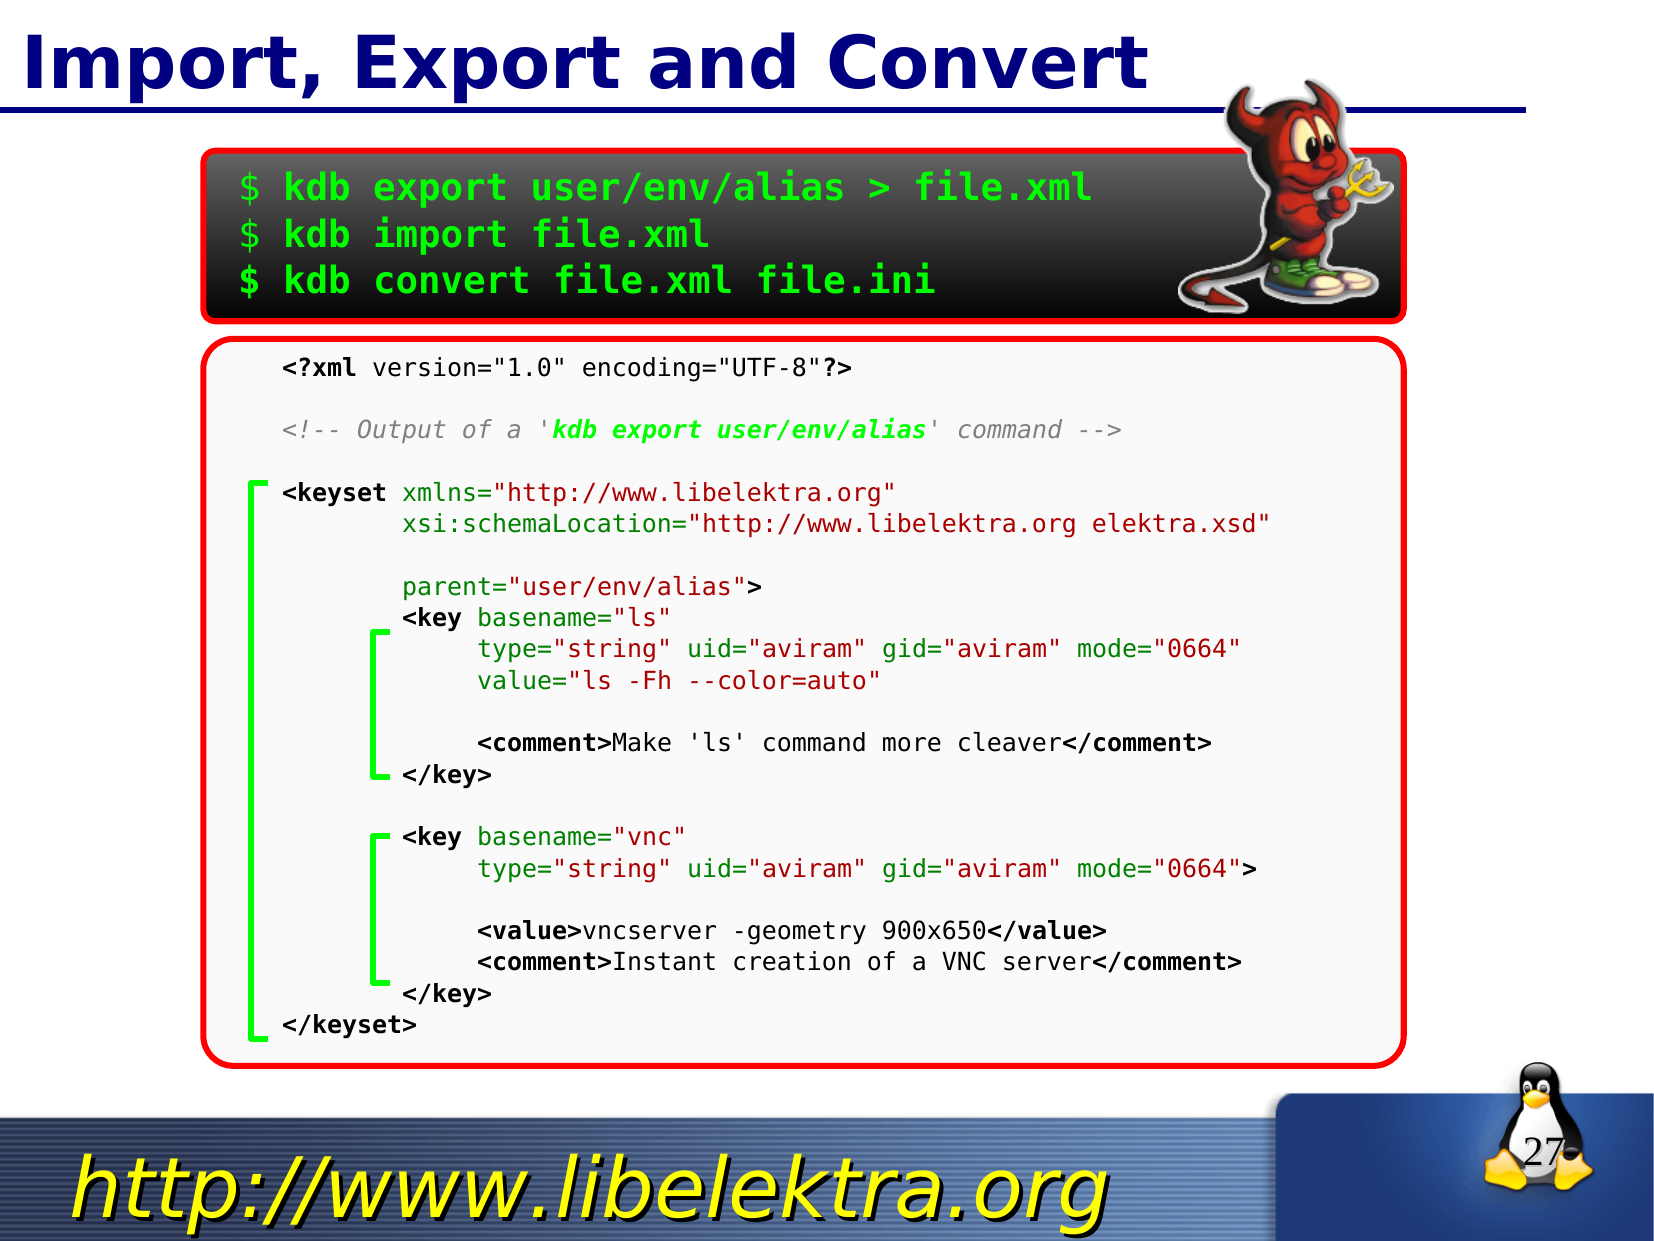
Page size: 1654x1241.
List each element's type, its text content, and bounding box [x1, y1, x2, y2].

text_box $ kdb export user/env/alias > file.xml $ kdb import file.xml $ kdb convert file.xml file.ini [238, 162, 1184, 331]
text_box [1184, 151, 1404, 322]
text_box [203, 150, 1178, 322]
text_box [203, 338, 1404, 1066]
text_box <Nummer> [1370, 1122, 1566, 1178]
picture [1178, 77, 1394, 314]
picture [0, 1061, 1654, 1241]
text_box <?xml version="1.0" encoding="UTF-8"?> <!-- Output of a 'kdb export user/env/alias' command --> <keyset xmlns="http://www.libelektra.org" xsi:schemaLocation="http://www.libelektra.org elektra.xsd" parent="user/env/alias"> <key basename="ls" type="string" uid="aviram" gid="aviram" mode="0664" value="ls -Fh --color=auto" <comment>Make 'ls' command more cleaver</comment> </key> <key basename="vnc" type="string" uid="aviram" gid="aviram" mode="0664"> <value>vncserver -geometry 900x650</value> <comment>Instant creation of a VNC server</comment> </key> </keyset> [282, 350, 1376, 1038]
text_box Import, Export and Convert [21, 14, 1611, 111]
